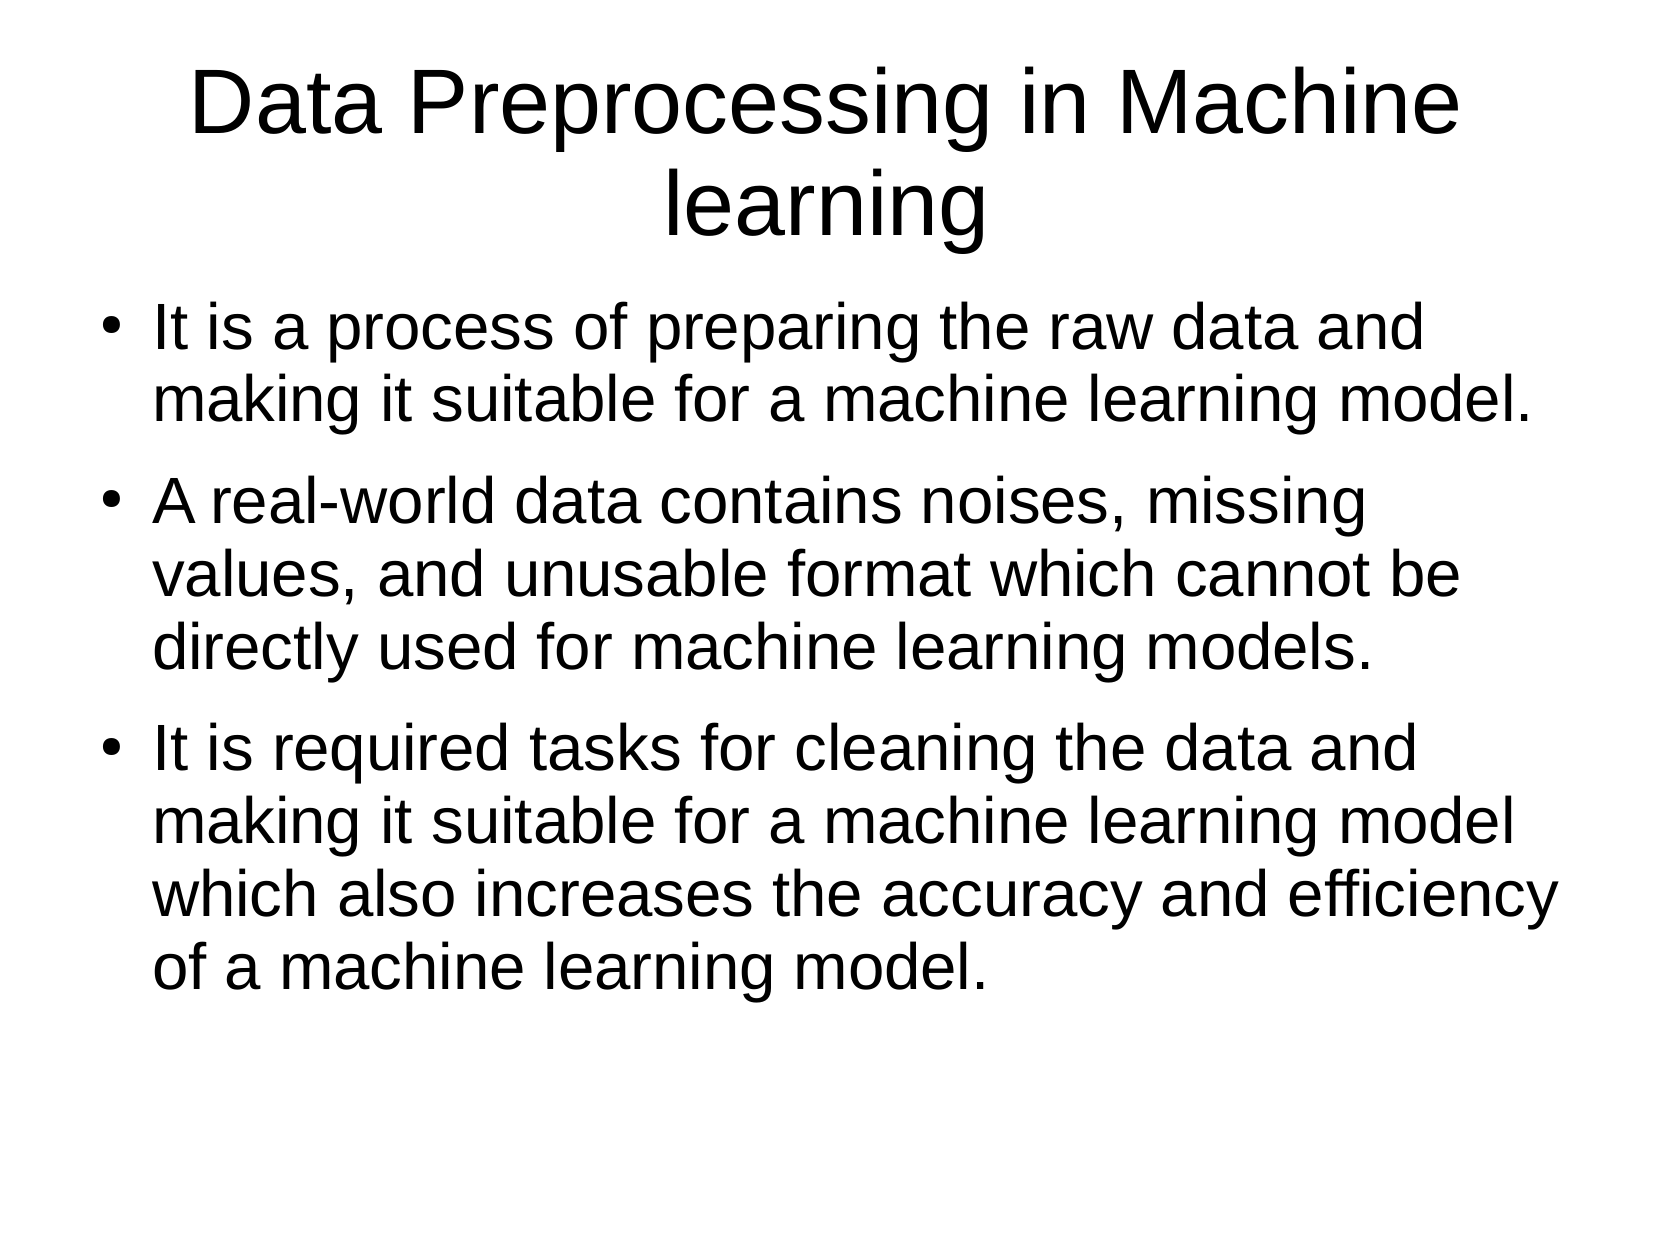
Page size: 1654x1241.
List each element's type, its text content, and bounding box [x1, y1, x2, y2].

title Data Preprocessing in Machine learning [82, 49, 1571, 257]
list It is a process of preparing the raw data and making it suitable for a machine learning model. A real-world data contains noises, missing values, and unusable format which cannot be directly used for machine learning models. It is required tasks for cleaning the data and making it suitable for a machine learning model which also increases the accuracy and efficiency of a machine learning model. [82, 290, 1571, 1010]
